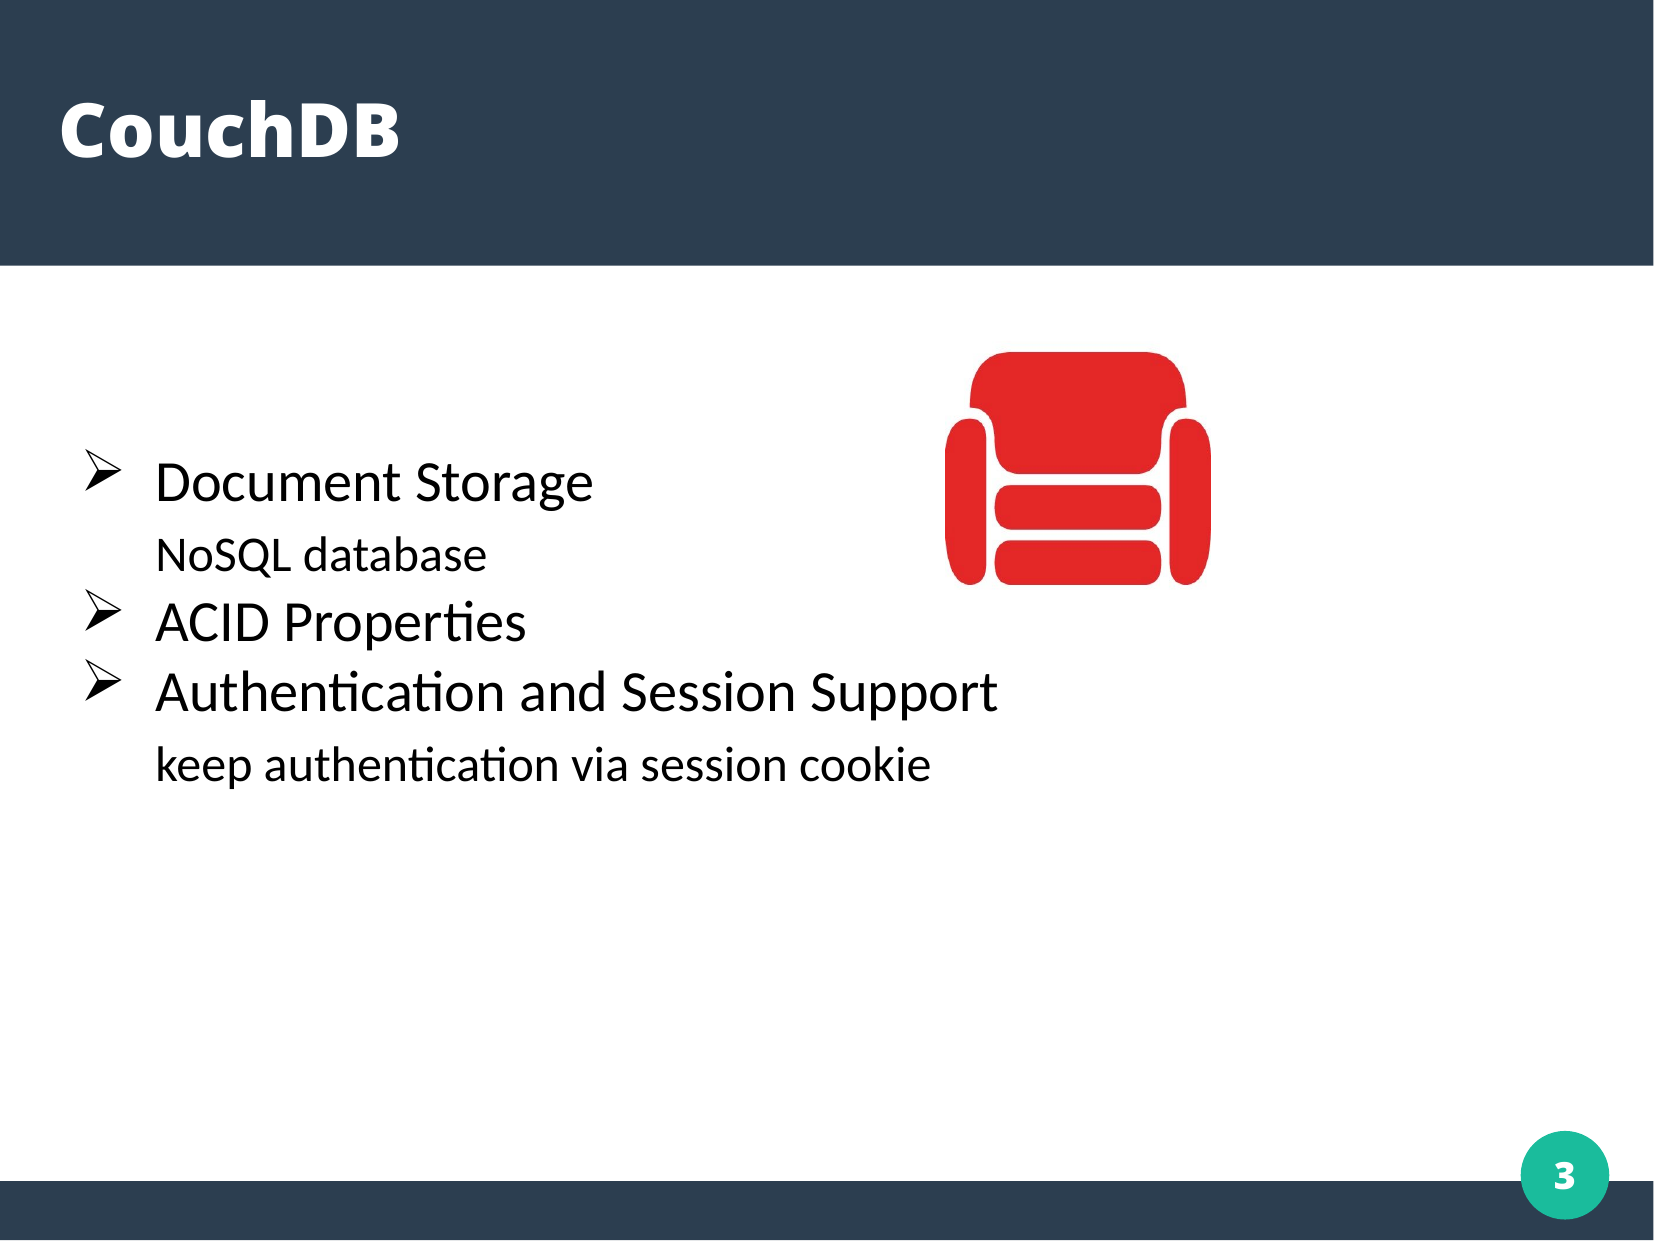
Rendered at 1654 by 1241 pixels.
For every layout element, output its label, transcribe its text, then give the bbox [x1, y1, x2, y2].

text_box Document Storage NoSQL database ACID Properties Authentication and Session Support keep authentication via session cookie [65, 315, 1140, 906]
title CouchDB [59, 49, 1595, 207]
picture [945, 291, 1211, 646]
